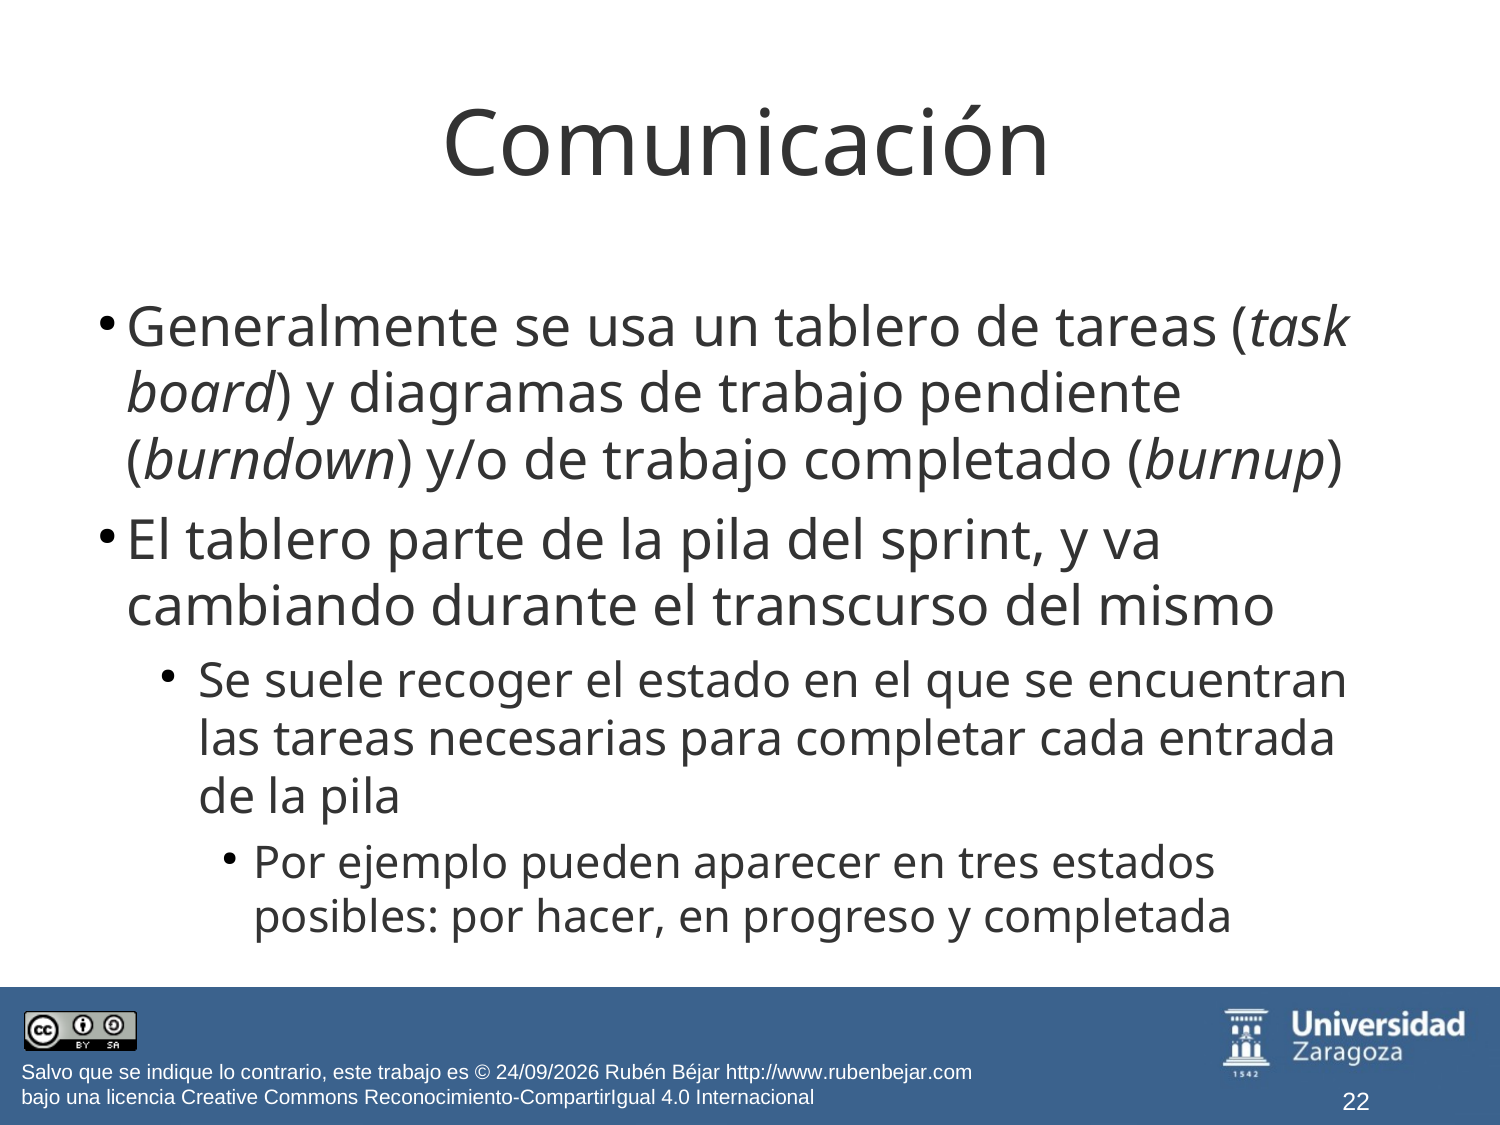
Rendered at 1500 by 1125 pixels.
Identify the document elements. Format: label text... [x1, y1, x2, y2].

title Comunicación [74, 21, 1420, 257]
list Generalmente se usa un tablero de tareas (task board) y diagramas de trabajo pendiente (burndown) y/o de trabajo completado (burnup) El tablero parte de la pila del sprint, y va cambiando durante el transcurso del mismo Se suele recoger el estado en el que se encuentran las tareas necesarias para completar cada entrada de la pila Por ejemplo pueden aparecer en tres estados posibles: por hacer, en progreso y completada [82, 283, 1418, 957]
picture [0, 987, 1500, 1125]
